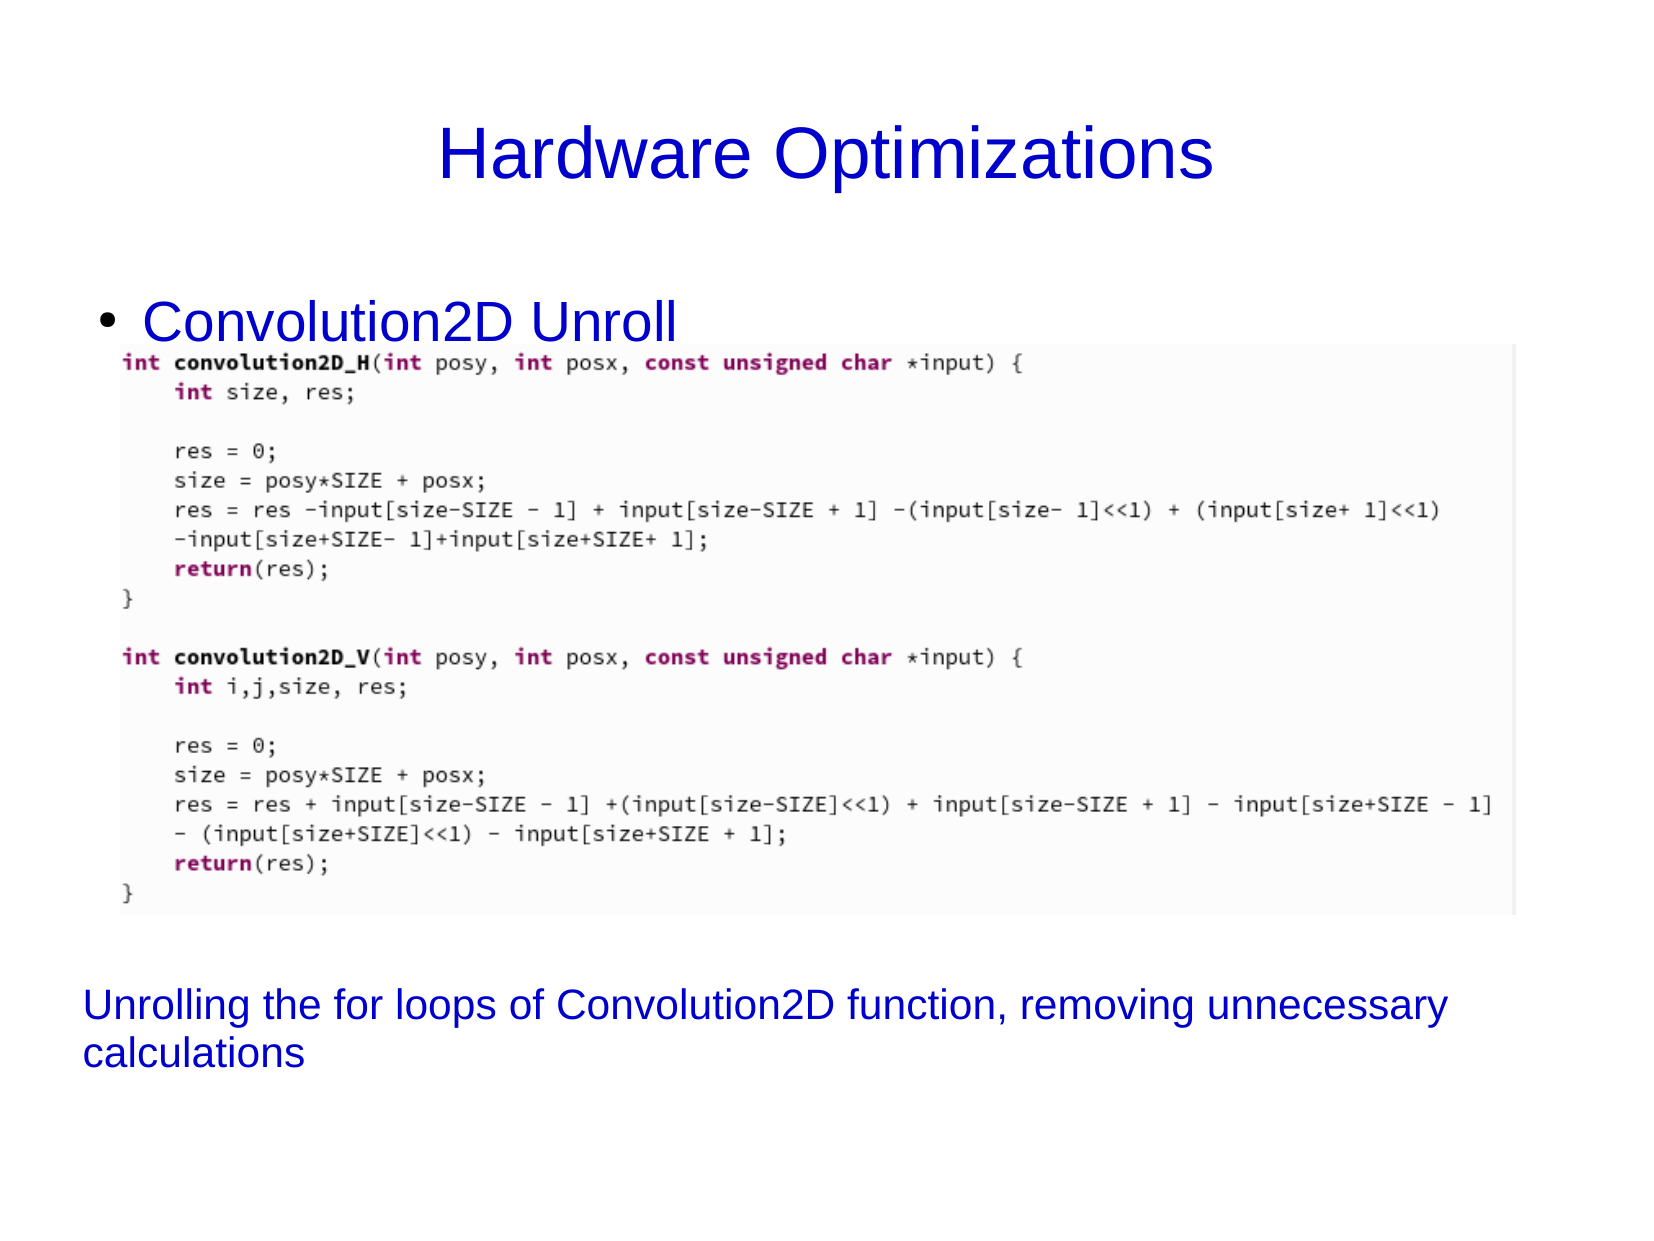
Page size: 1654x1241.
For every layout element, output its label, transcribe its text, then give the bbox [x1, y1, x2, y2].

list Convolution2D Unroll Unrolling the for loops of Convolution2D function, removing unnecessary calculations [82, 290, 1571, 1081]
title Hardware Optimizations [82, 49, 1571, 257]
picture [120, 344, 1516, 916]
